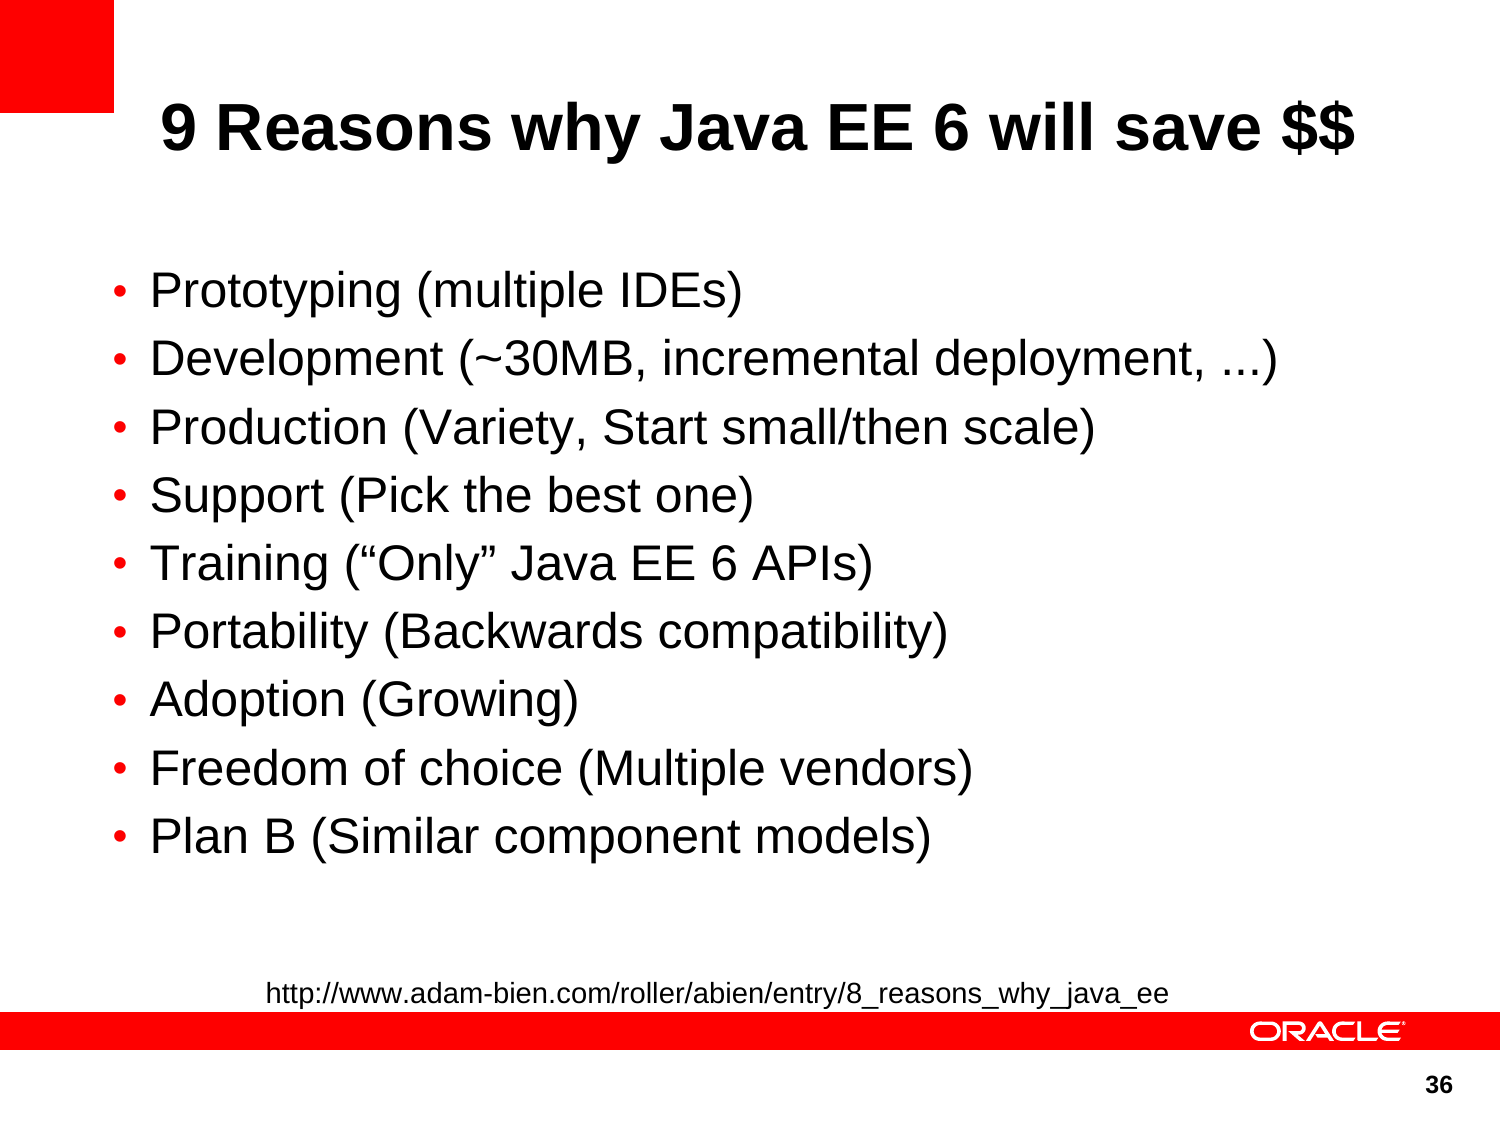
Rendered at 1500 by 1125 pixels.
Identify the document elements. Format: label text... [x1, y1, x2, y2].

text_box http://www.adam-bien.com/roller/abien/entry/8_reasons_why_java_ee [250, 967, 1204, 1043]
picture [0, 1012, 1500, 1050]
title 9 Reasons why Java EE 6 will save $$ [145, 49, 1390, 205]
list Prototyping (multiple IDEs) Development (~30MB, incremental deployment, ...) Production (Variety, Start small/then scale) Support (Pick the best one) Training (“Only” Java EE 6 APIs) Portability (Backwards compatibility) Adoption (Growing) Freedom of choice (Multiple vendors) Plan B (Similar component models) [112, 262, 1349, 1005]
picture [0, 0, 114, 113]
